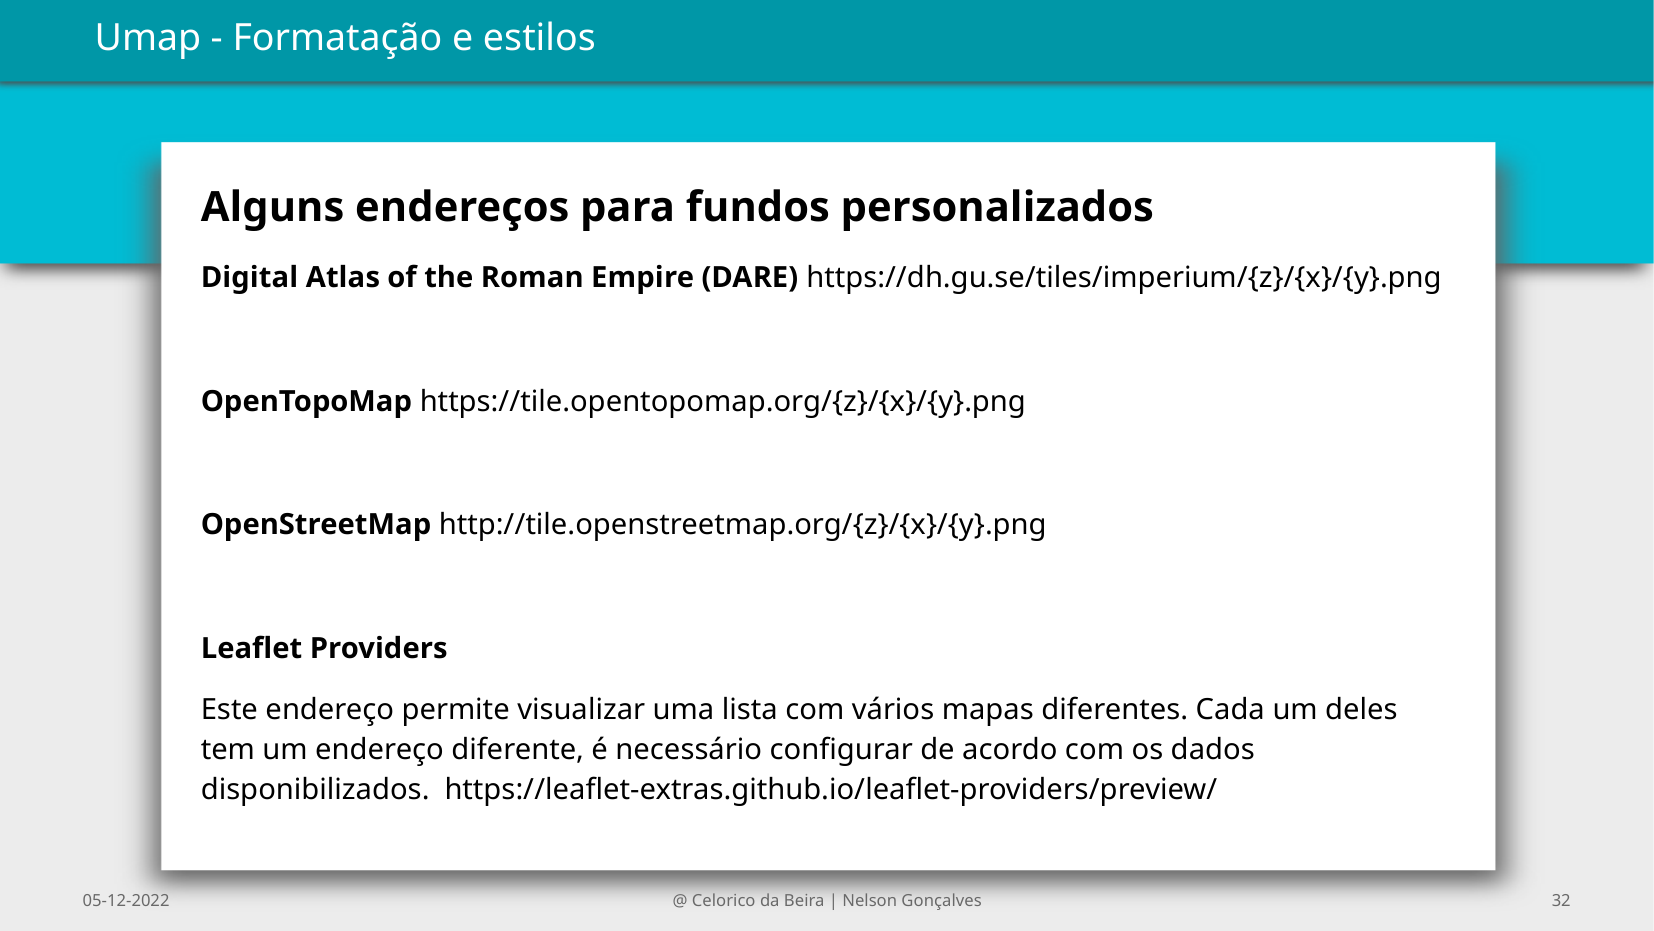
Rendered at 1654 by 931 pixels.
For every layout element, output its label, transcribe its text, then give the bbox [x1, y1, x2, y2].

picture [0, 0, 1654, 931]
title Umap - Formatação e estilos [94, 10, 1583, 63]
list Alguns endereços para fundos personalizados Digital Atlas of the Roman Empire (DARE) https://dh.gu.se/tiles/imperium/{z}/{x}/{y}.png OpenTopoMap https://tile.opentopomap.org/{z}/{x}/{y}.png OpenStreetMap http://tile.openstreetmap.org/{z}/{x}/{y}.png Leaflet Providers Este endereço permite visualizar uma lista com vários mapas diferentes. Cada um deles tem um endereço diferente, é necessário configurar de acordo com os dados disponibilizados. https://leaflet-extras.github.io/leaflet-providers/preview/ [200, 177, 1453, 827]
